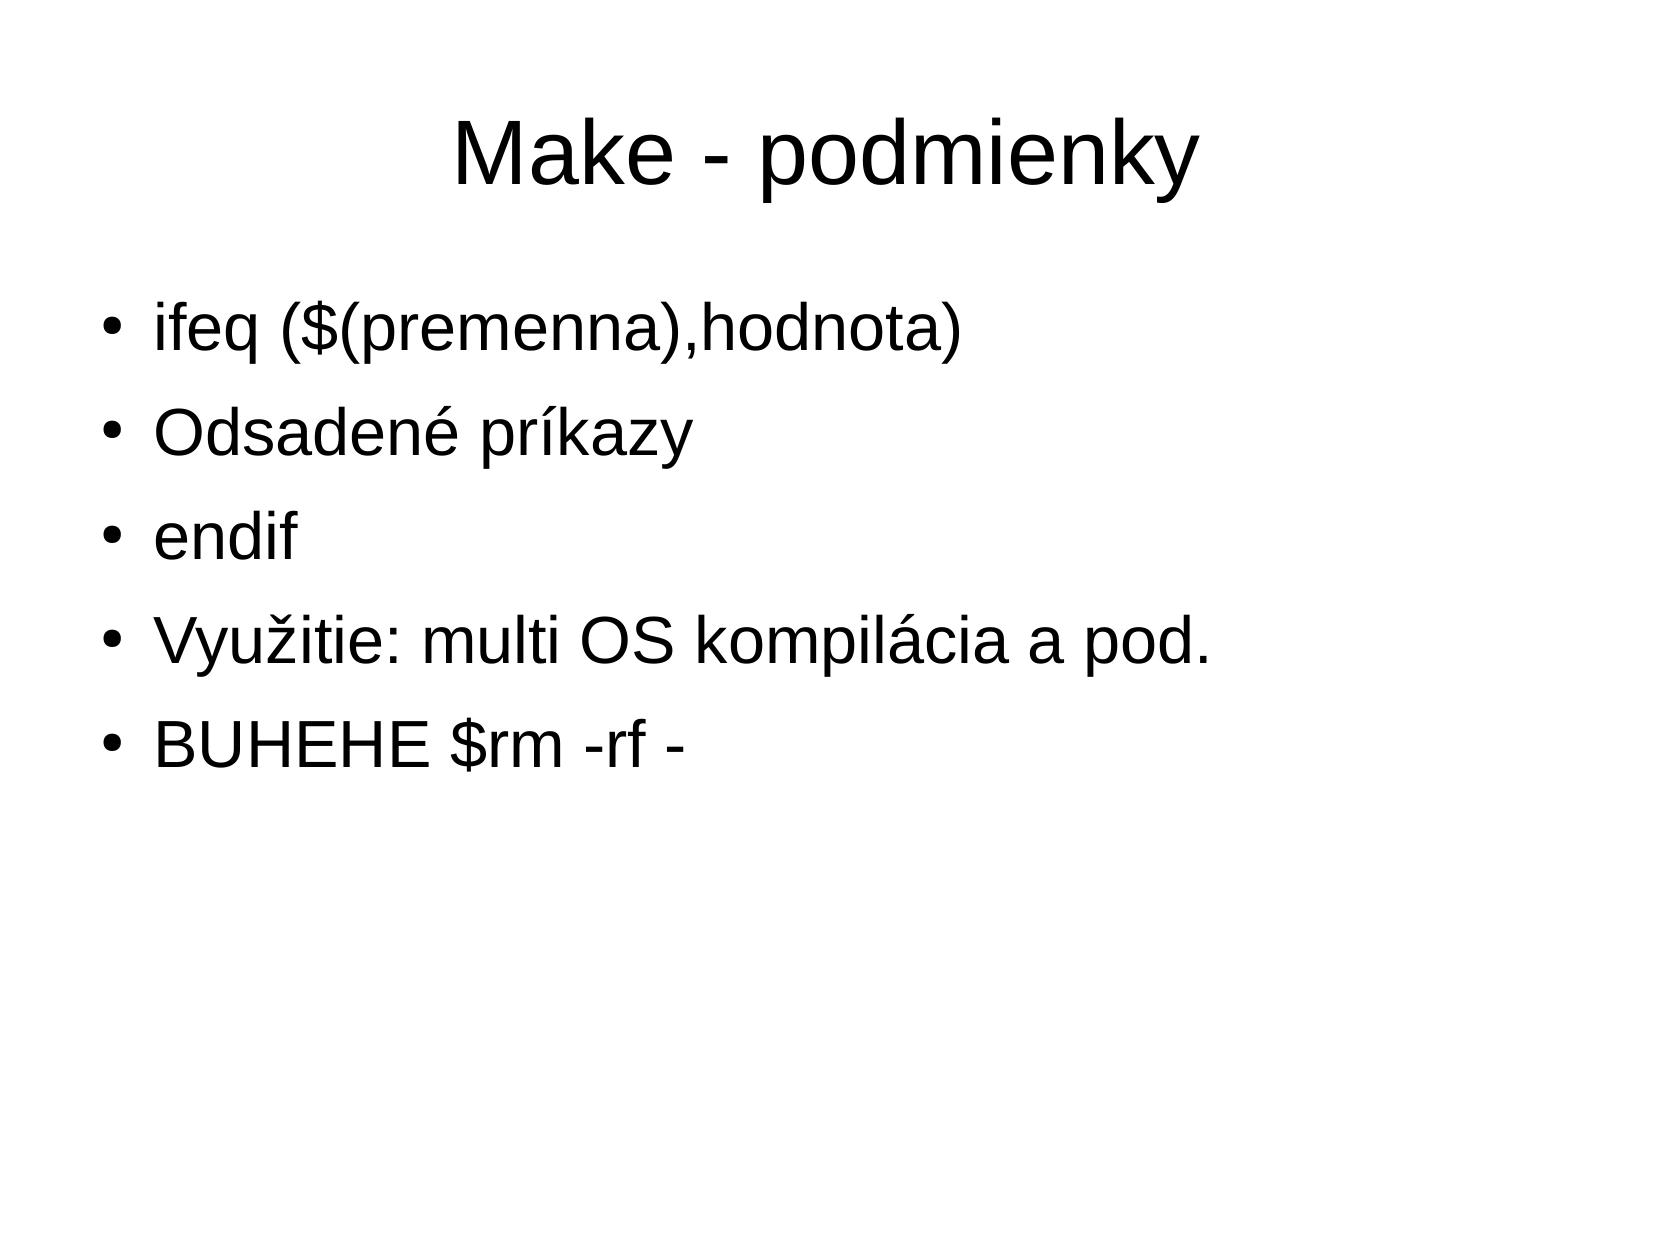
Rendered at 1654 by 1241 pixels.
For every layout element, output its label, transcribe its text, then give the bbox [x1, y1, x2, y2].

list ifeq ($(premenna),hodnota) Odsadené príkazy endif Využitie: multi OS kompilácia a pod. BUHEHE $rm -rf - [82, 290, 1538, 1010]
title Make - podmienky [82, 49, 1571, 257]
